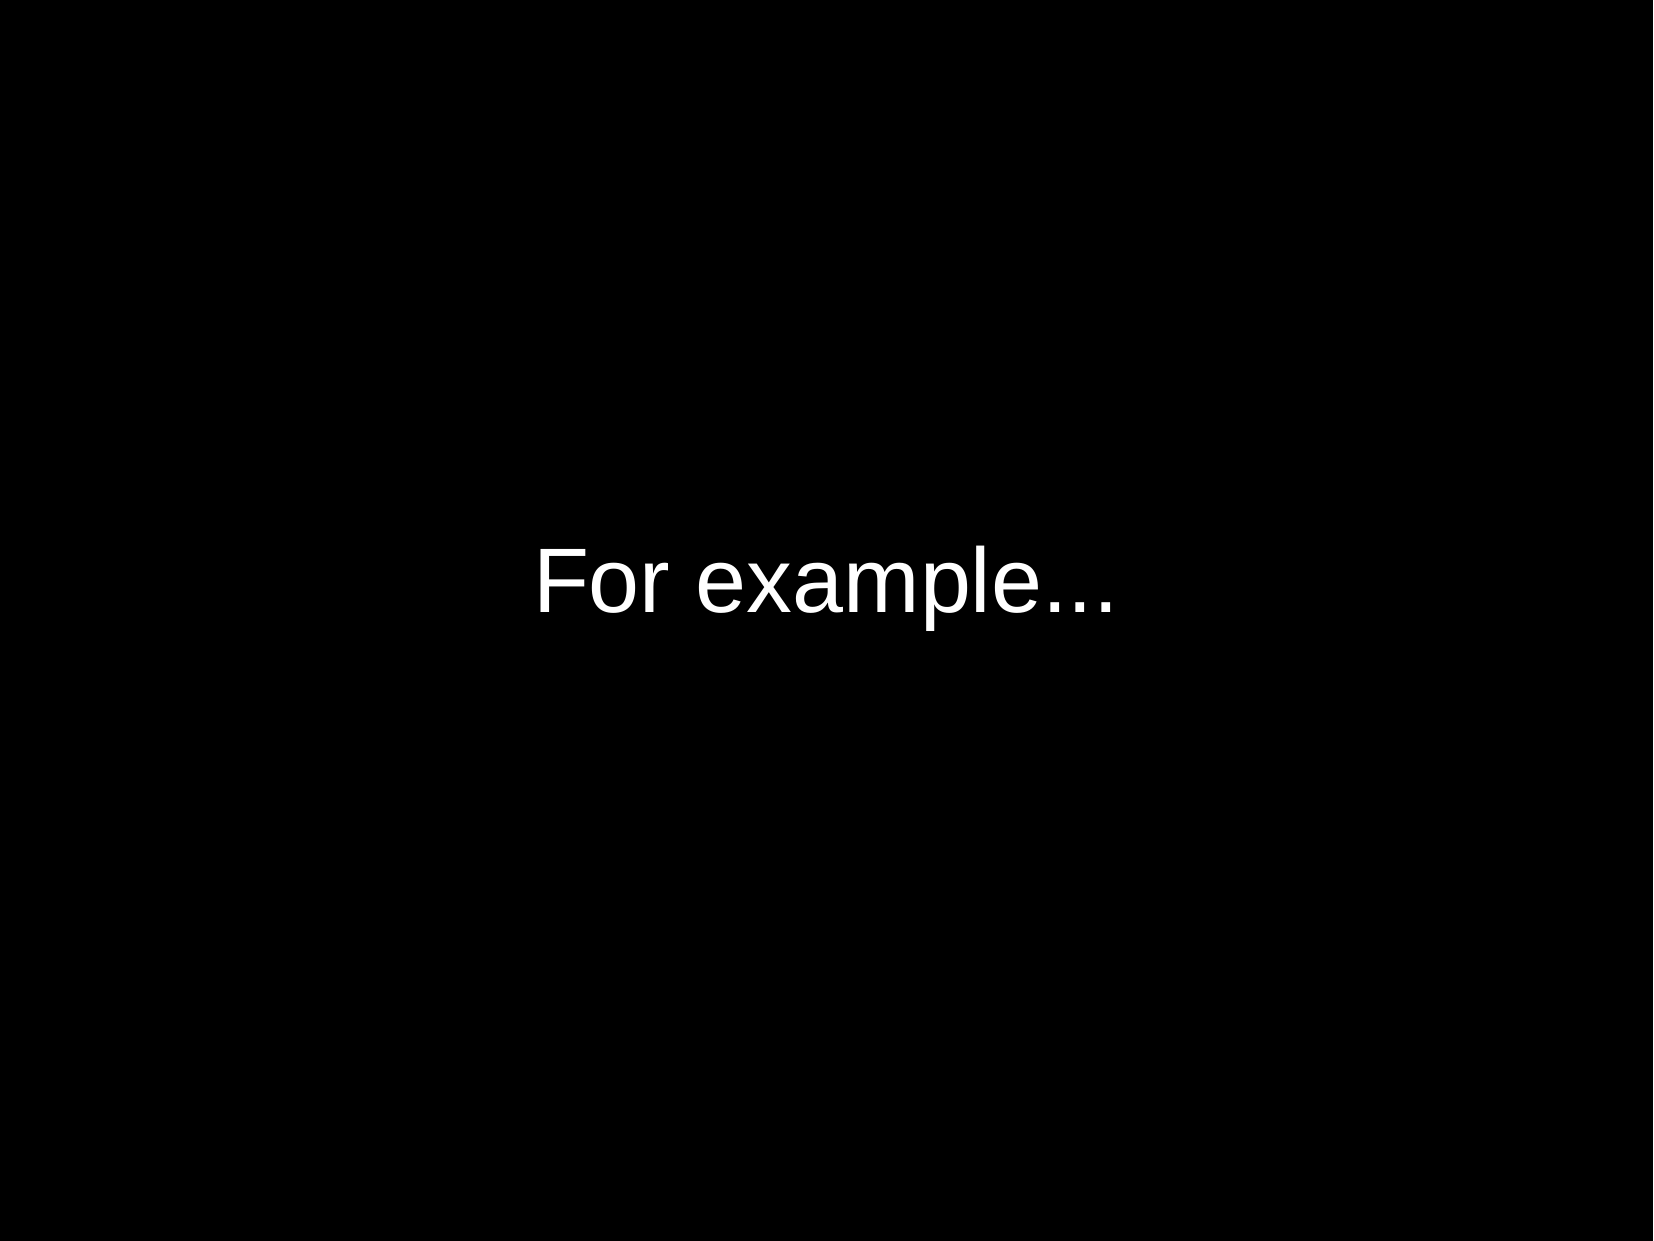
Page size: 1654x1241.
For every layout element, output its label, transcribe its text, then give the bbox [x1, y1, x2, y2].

title For example... [82, 476, 1571, 684]
